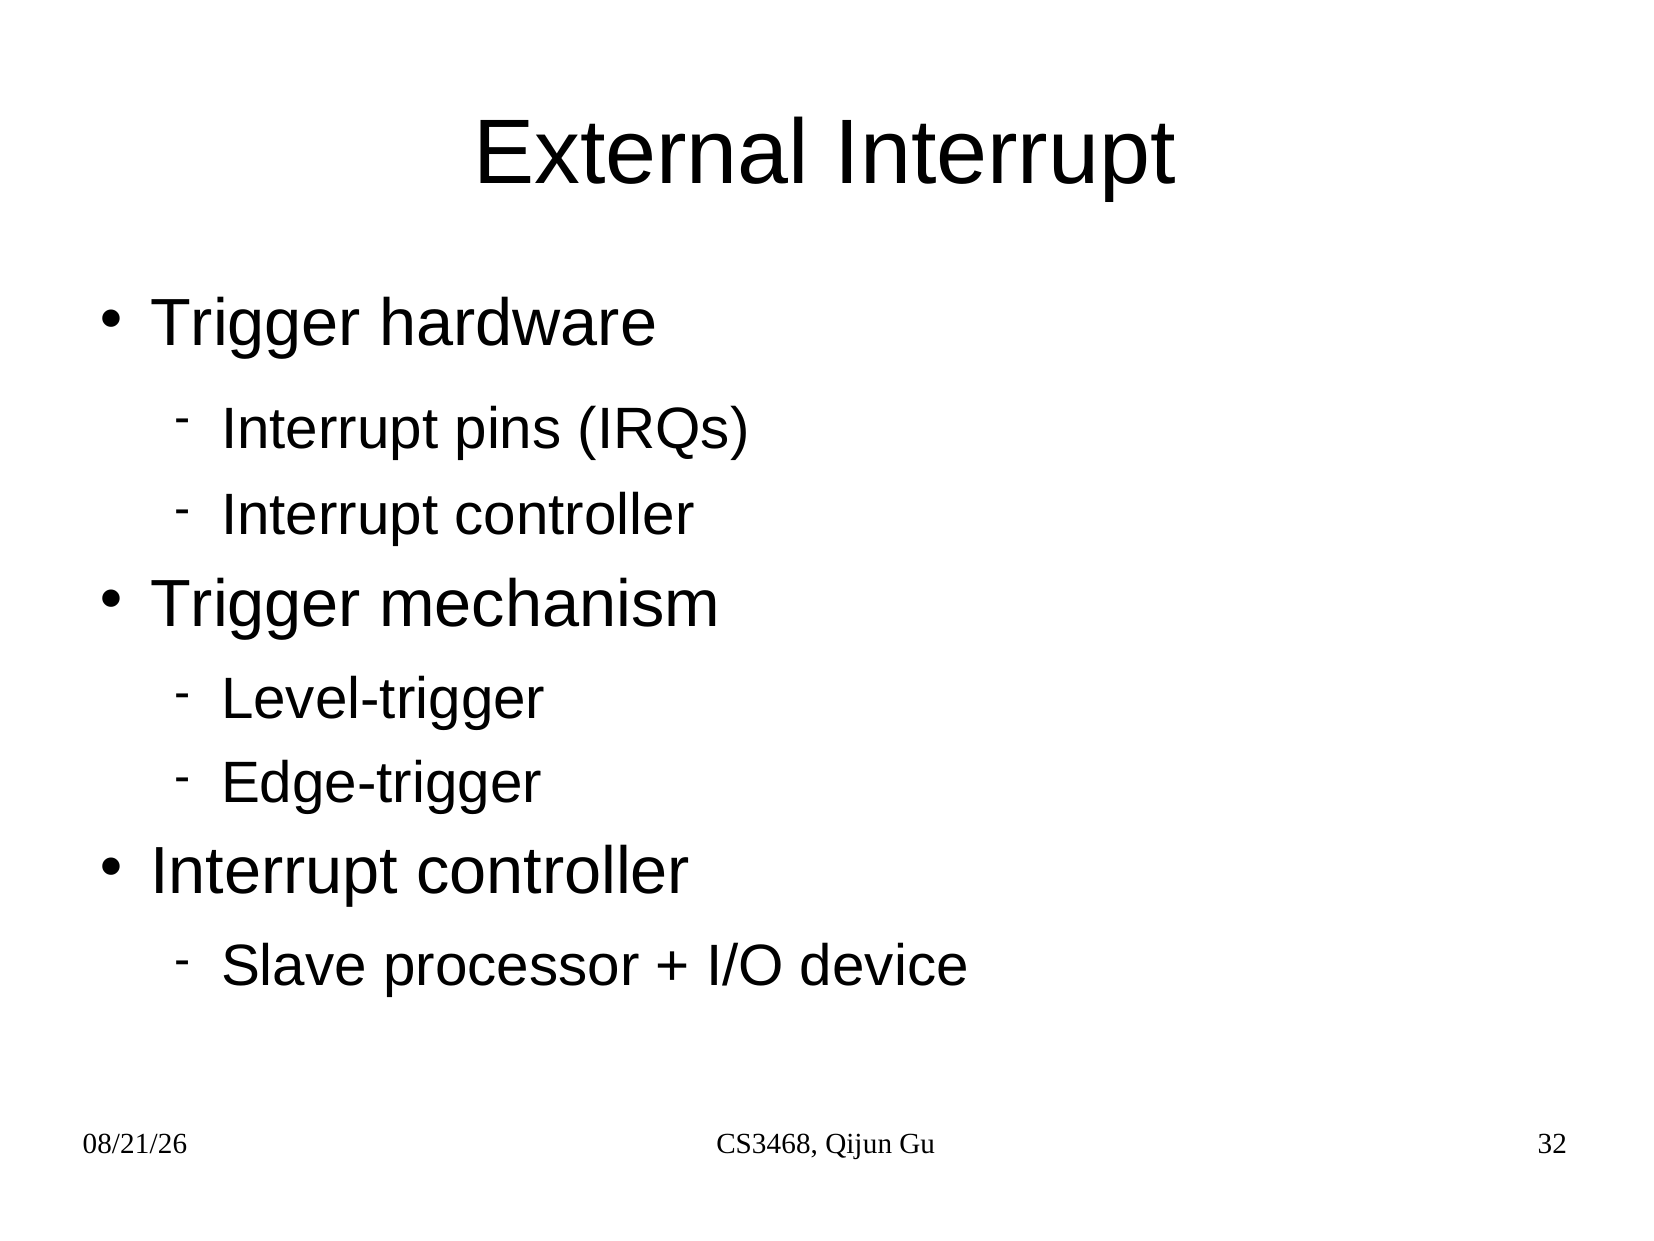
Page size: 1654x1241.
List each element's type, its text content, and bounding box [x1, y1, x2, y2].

title External Interrupt [82, 56, 1568, 247]
list Trigger hardware Interrupt pins (IRQs)‏ Interrupt controller Trigger mechanism Level-trigger Edge-trigger Interrupt controller Slave processor + I/O device [82, 290, 1568, 1091]
